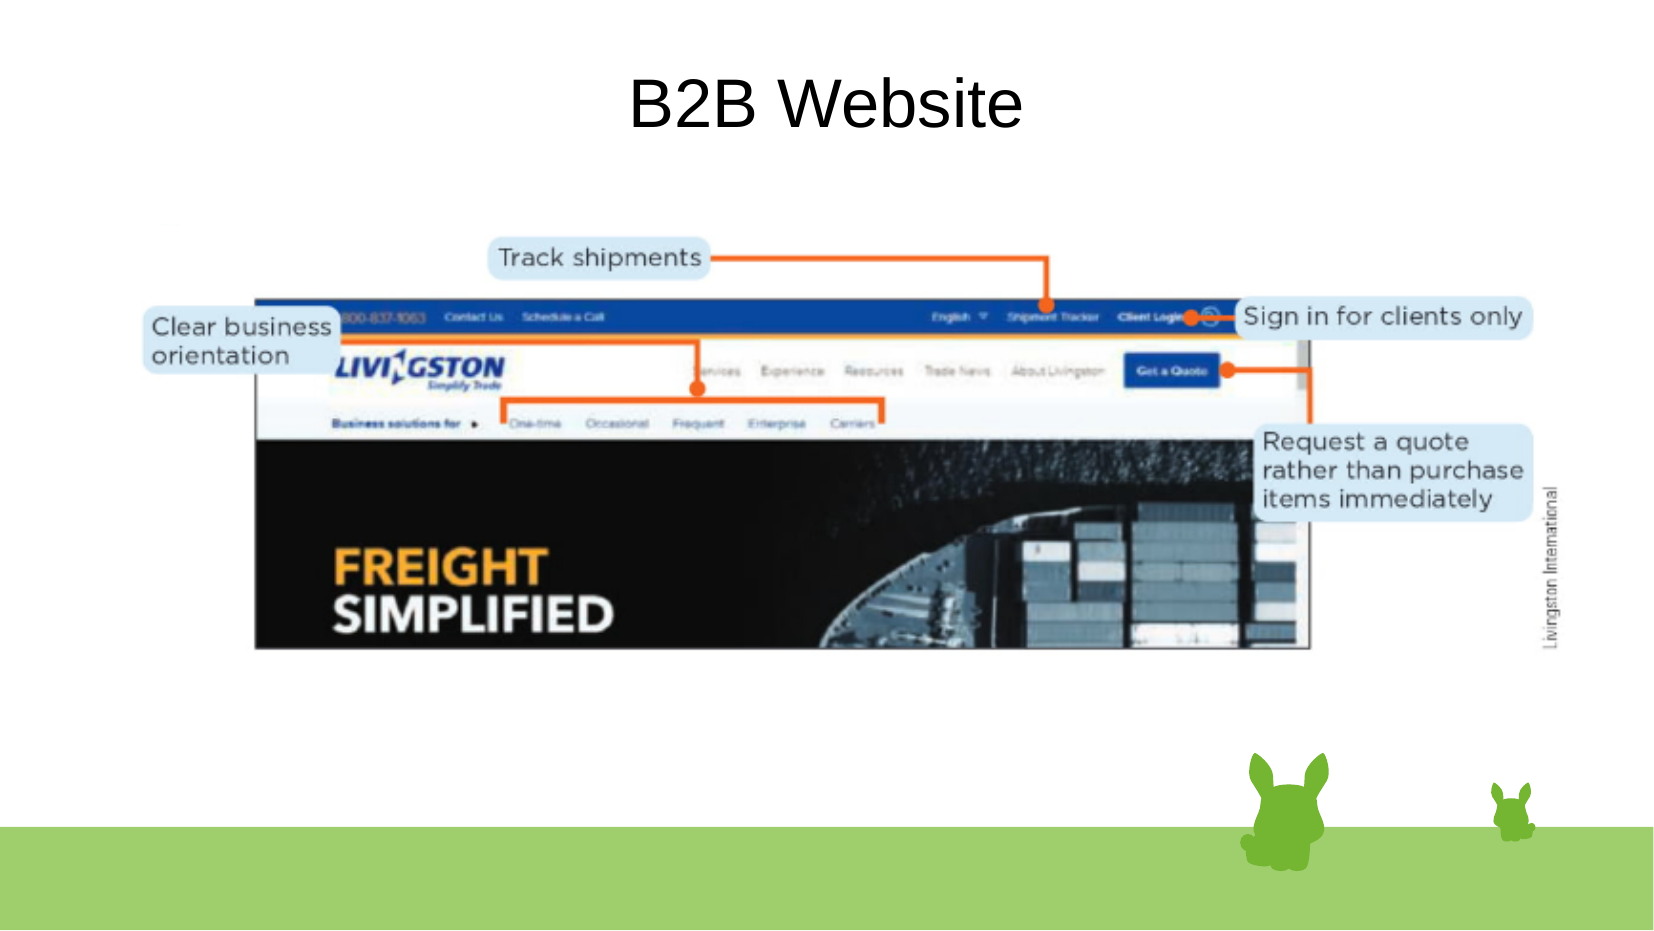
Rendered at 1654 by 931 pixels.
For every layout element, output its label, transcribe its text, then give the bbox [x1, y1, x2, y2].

title B2B Website [88, 29, 1565, 178]
picture [123, 224, 1576, 676]
